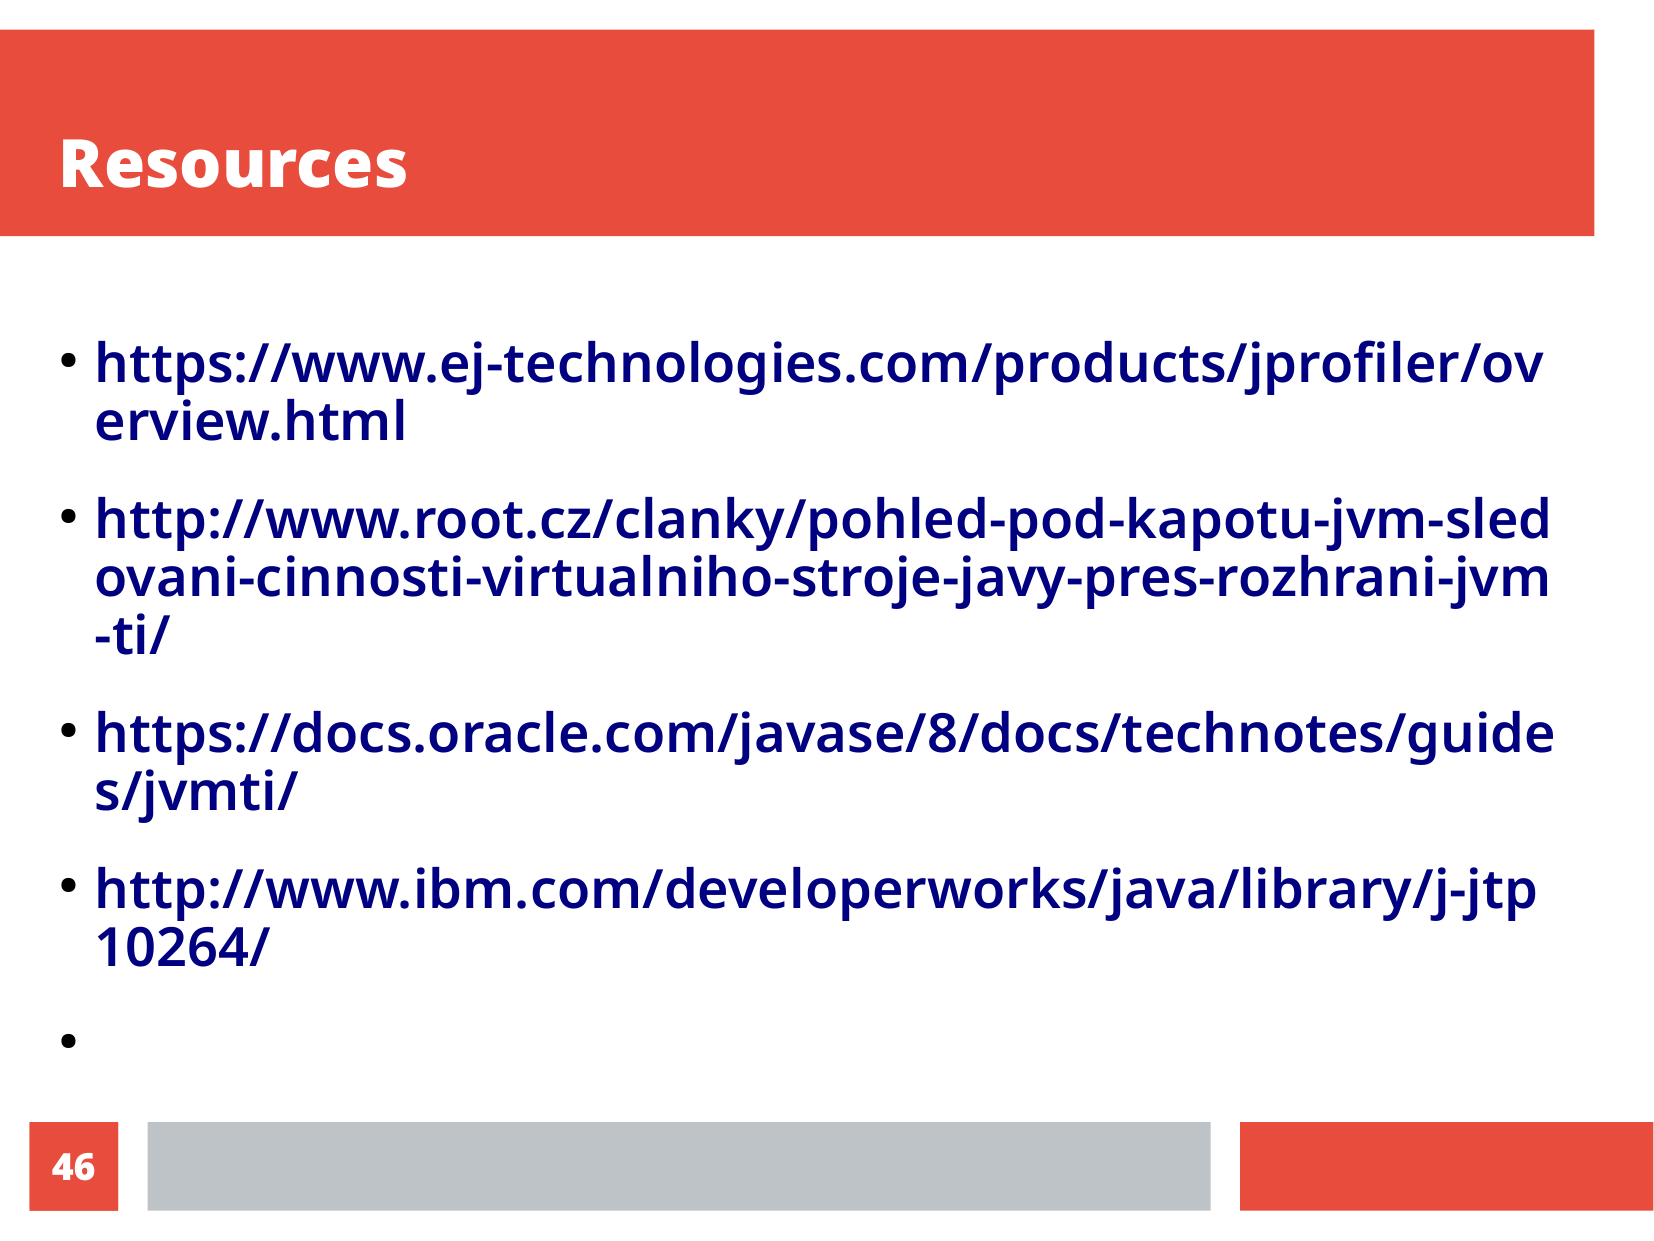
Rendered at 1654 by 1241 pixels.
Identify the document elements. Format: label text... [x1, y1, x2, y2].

list https://www.ej-technologies.com/products/jprofiler/overview.html http://www.root.cz/clanky/pohled-pod-kapotu-jvm-sledovani-cinnosti-virtualniho-stroje-javy-pres-rozhrani-jvm-ti/ https://docs.oracle.com/javase/8/docs/technotes/guides/jvmti/ http://www.ibm.com/developerworks/java/library/j-jtp10264/ [59, 324, 1565, 1093]
title Resources [59, 59, 1595, 207]
